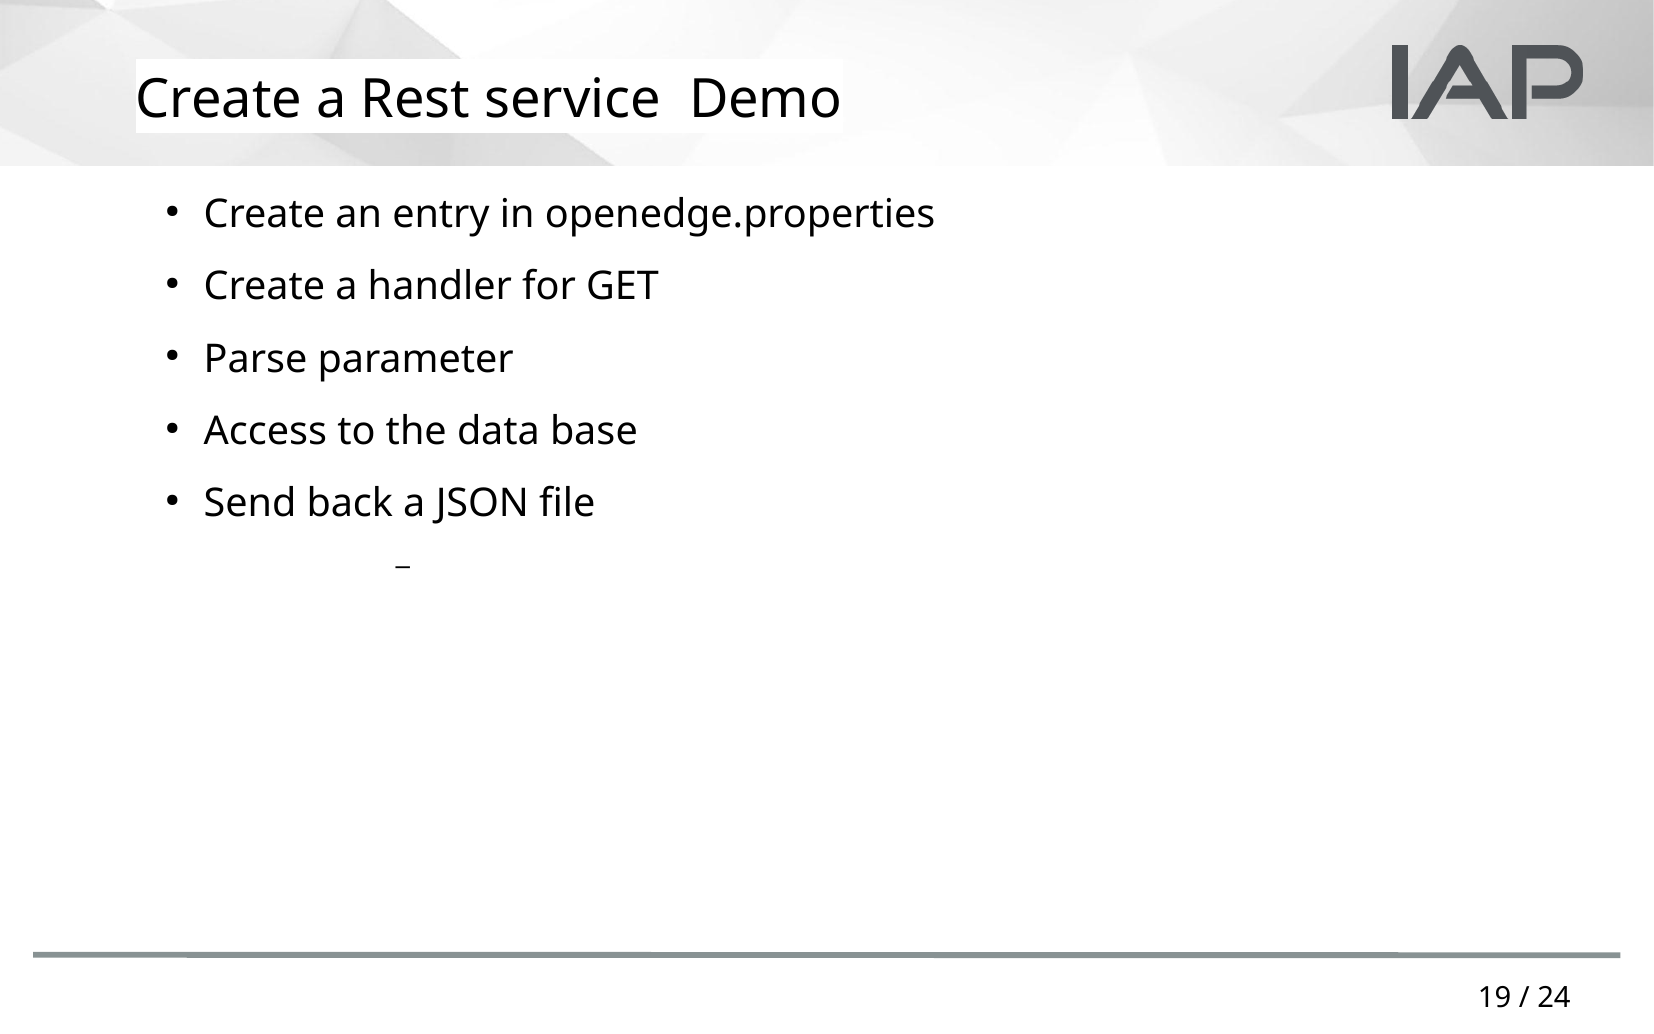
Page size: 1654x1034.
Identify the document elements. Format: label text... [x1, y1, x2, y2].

list Create an entry in openedge.properties Create a handler for GET Parse parameter Access to the data base Send back a JSON file [147, 177, 1477, 945]
title Create a Rest service Demo [135, 41, 1264, 152]
picture [0, 0, 1654, 166]
